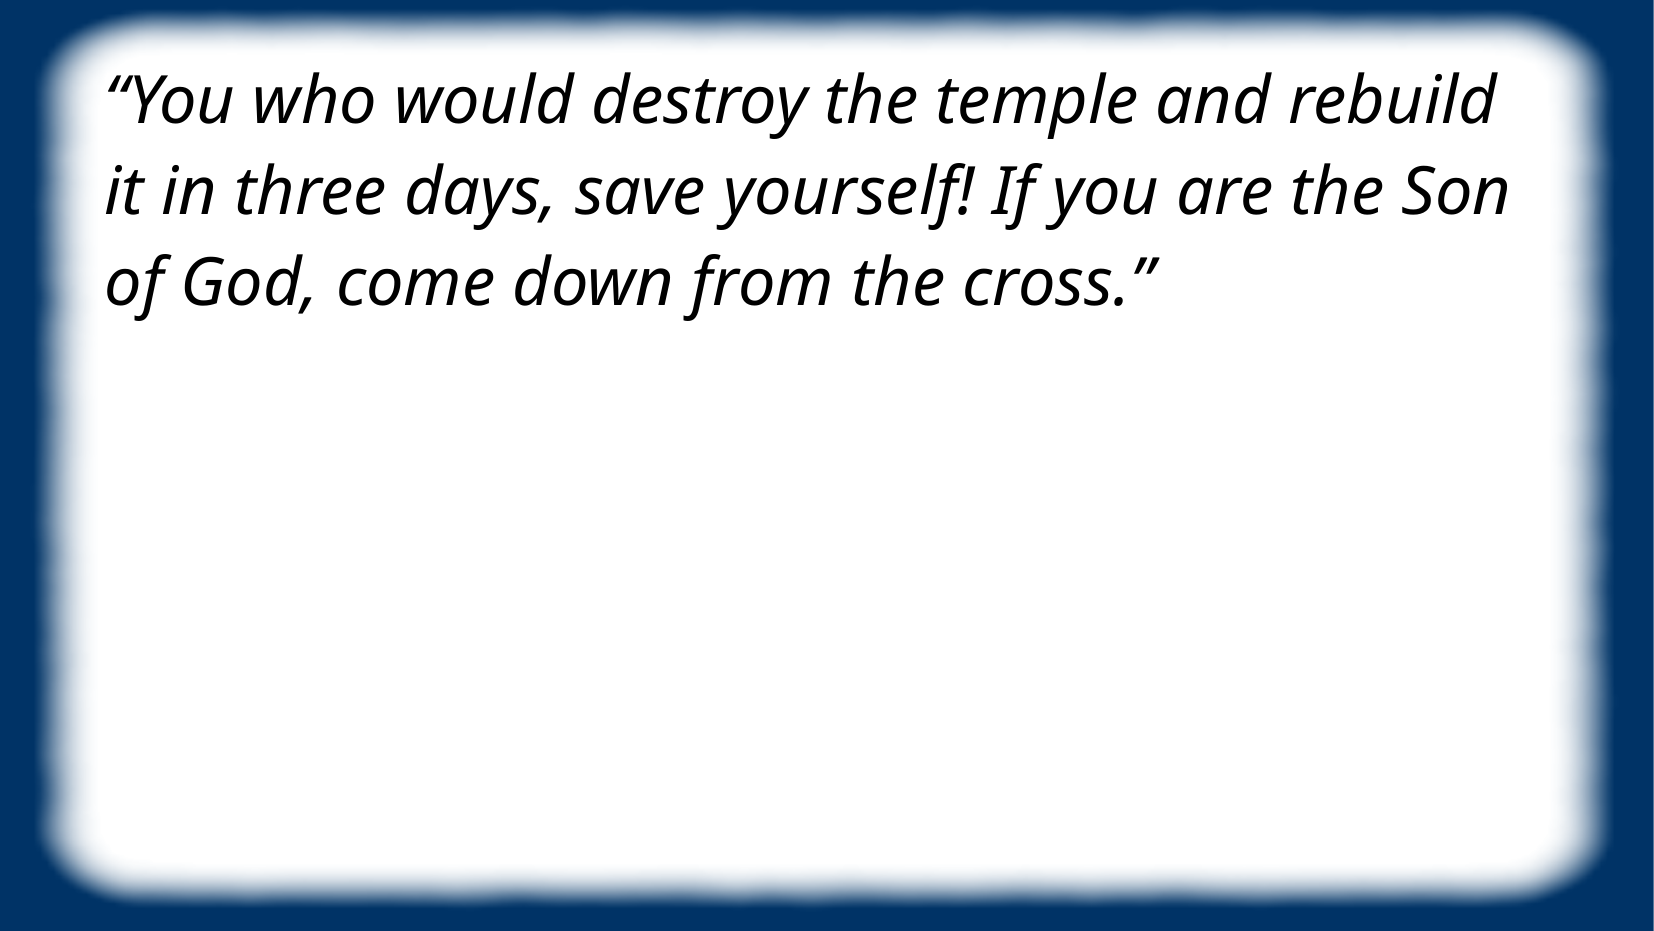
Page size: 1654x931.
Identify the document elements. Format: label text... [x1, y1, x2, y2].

text_box “You who would destroy the temple and rebuild it in three days, save yourself! If you are the Son of God, come down from the cross.” [90, 45, 1546, 327]
picture [0, 0, 1654, 931]
